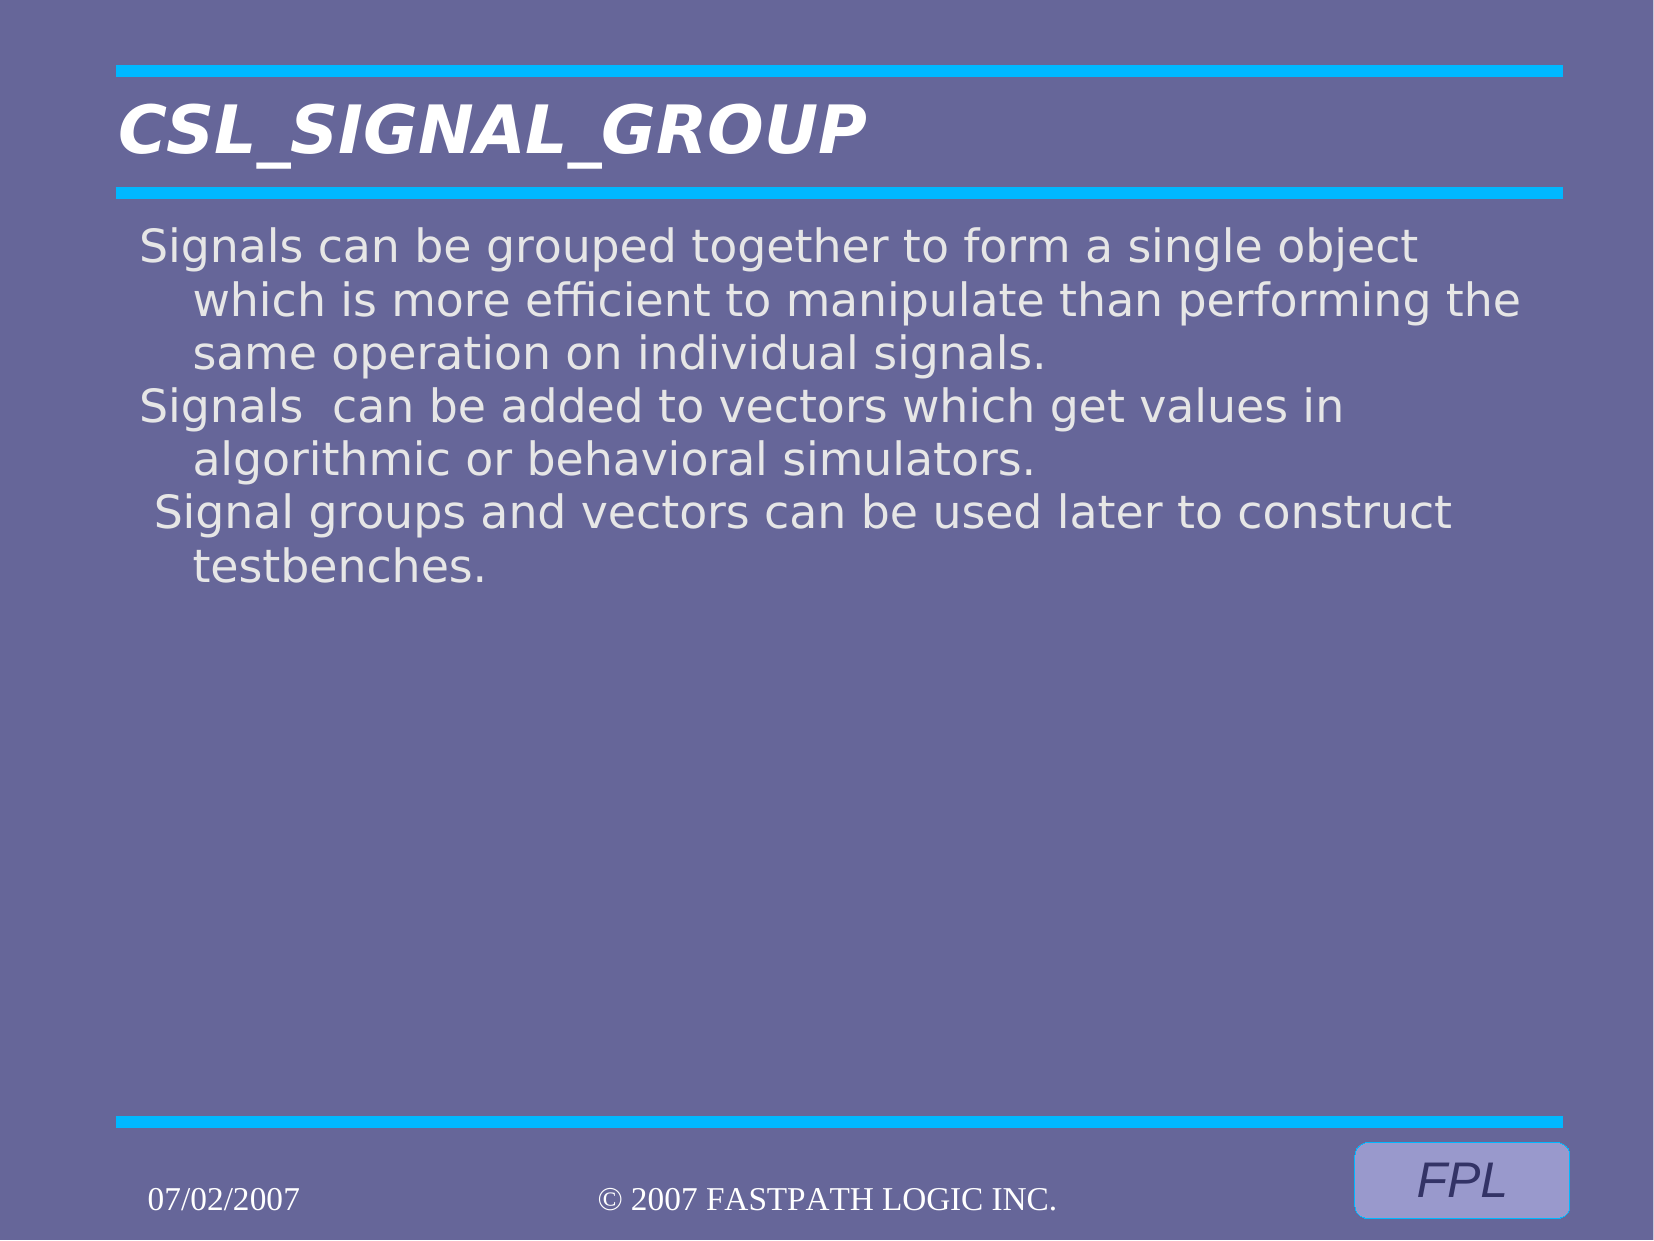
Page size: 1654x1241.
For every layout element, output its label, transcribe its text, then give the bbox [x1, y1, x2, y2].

list Signals can be grouped together to form a single object which is more efficient to manipulate than performing the same operation on individual signals. Signals can be added to vectors which get values in algorithmic or behavioral simulators. Signal groups and vectors can be used later to construct testbenches. [121, 220, 1561, 1133]
title CSL_SIGNAL_GROUP [118, 41, 1531, 219]
